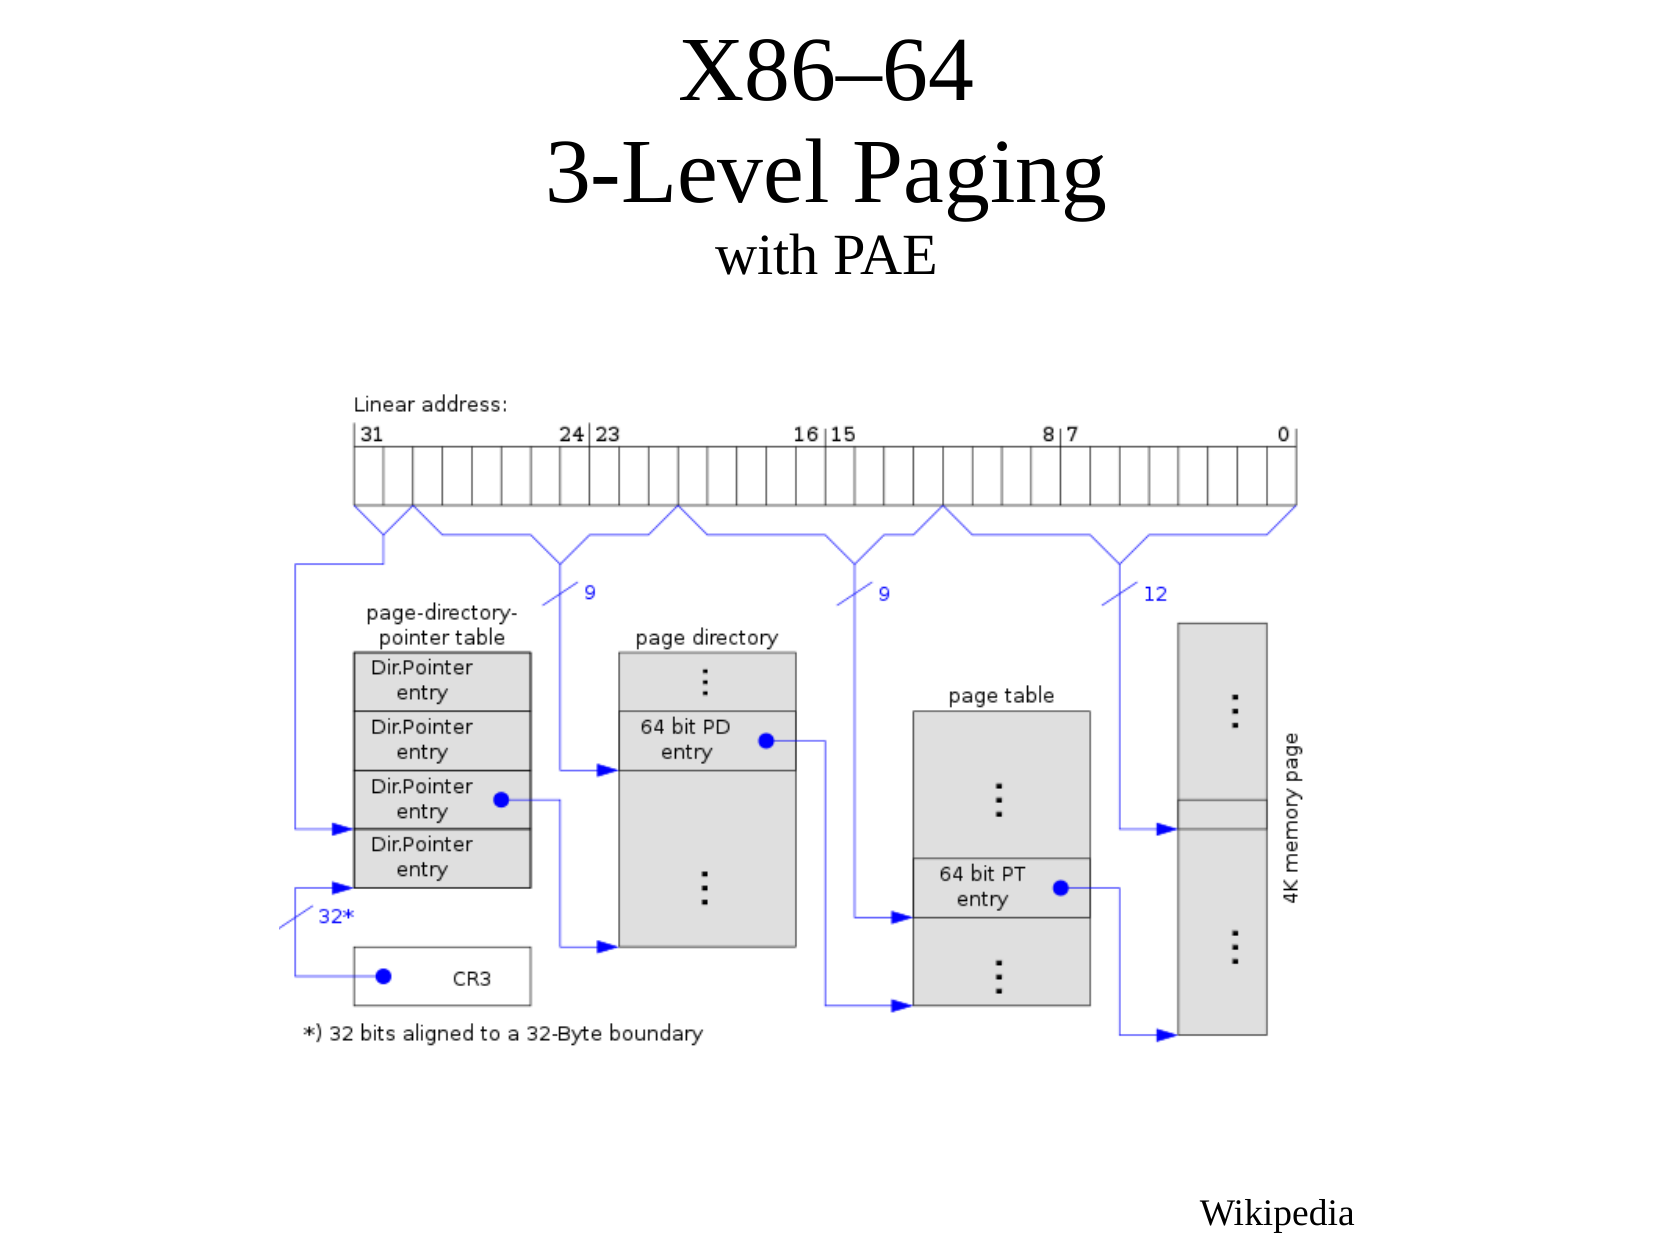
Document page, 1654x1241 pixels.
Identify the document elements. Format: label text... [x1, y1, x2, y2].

title X86–64 3-Level Paging with PAE [82, 17, 1571, 289]
picture [279, 393, 1362, 1058]
text_box Wikipedia [1185, 1185, 1377, 1241]
